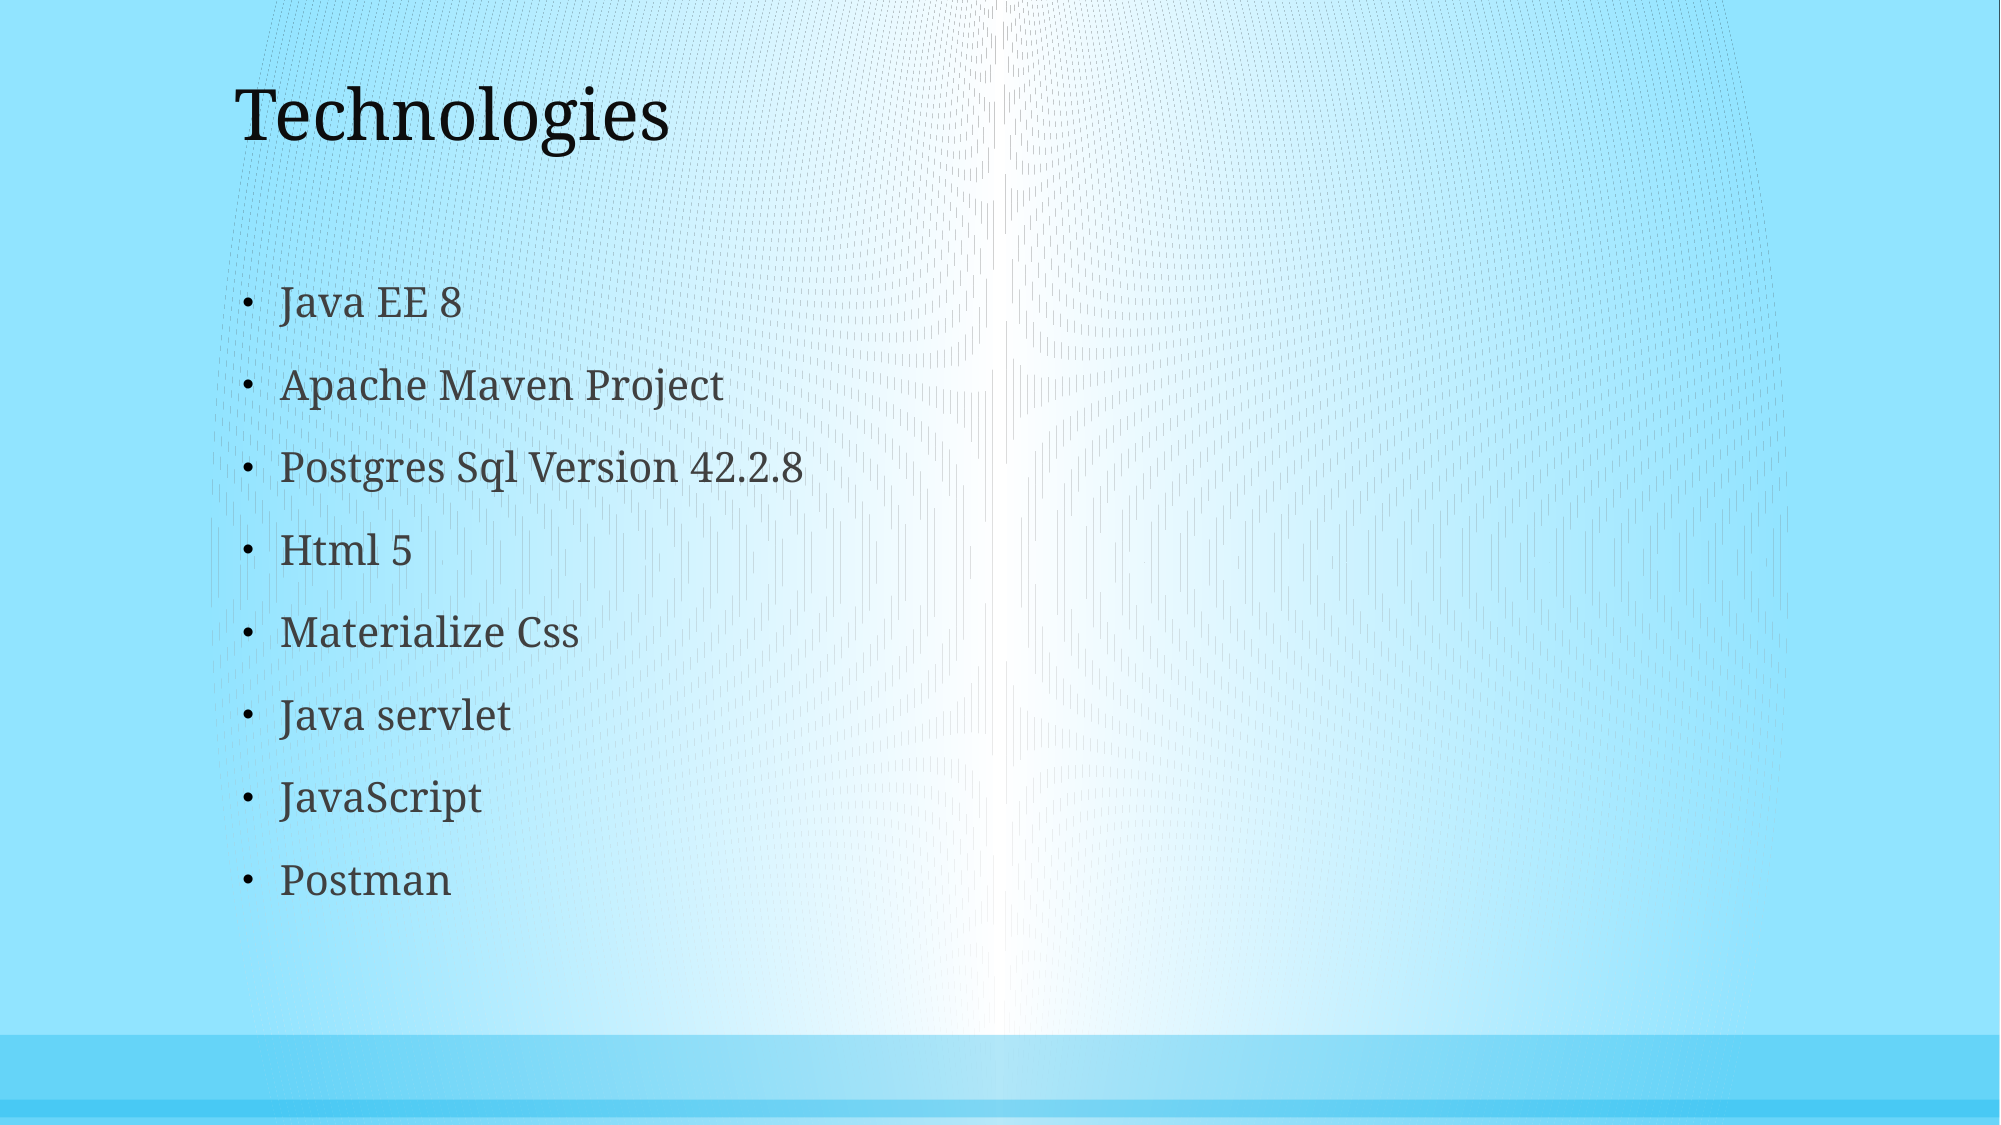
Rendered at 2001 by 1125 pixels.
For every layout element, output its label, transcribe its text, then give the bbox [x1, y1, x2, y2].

list Java EE 8 Apache Maven Project Postgres Sql Version 42.2.8 Html 5 Materialize Css Java servlet JavaScript Postman [219, 274, 1780, 987]
title Technologies [219, 71, 1780, 251]
